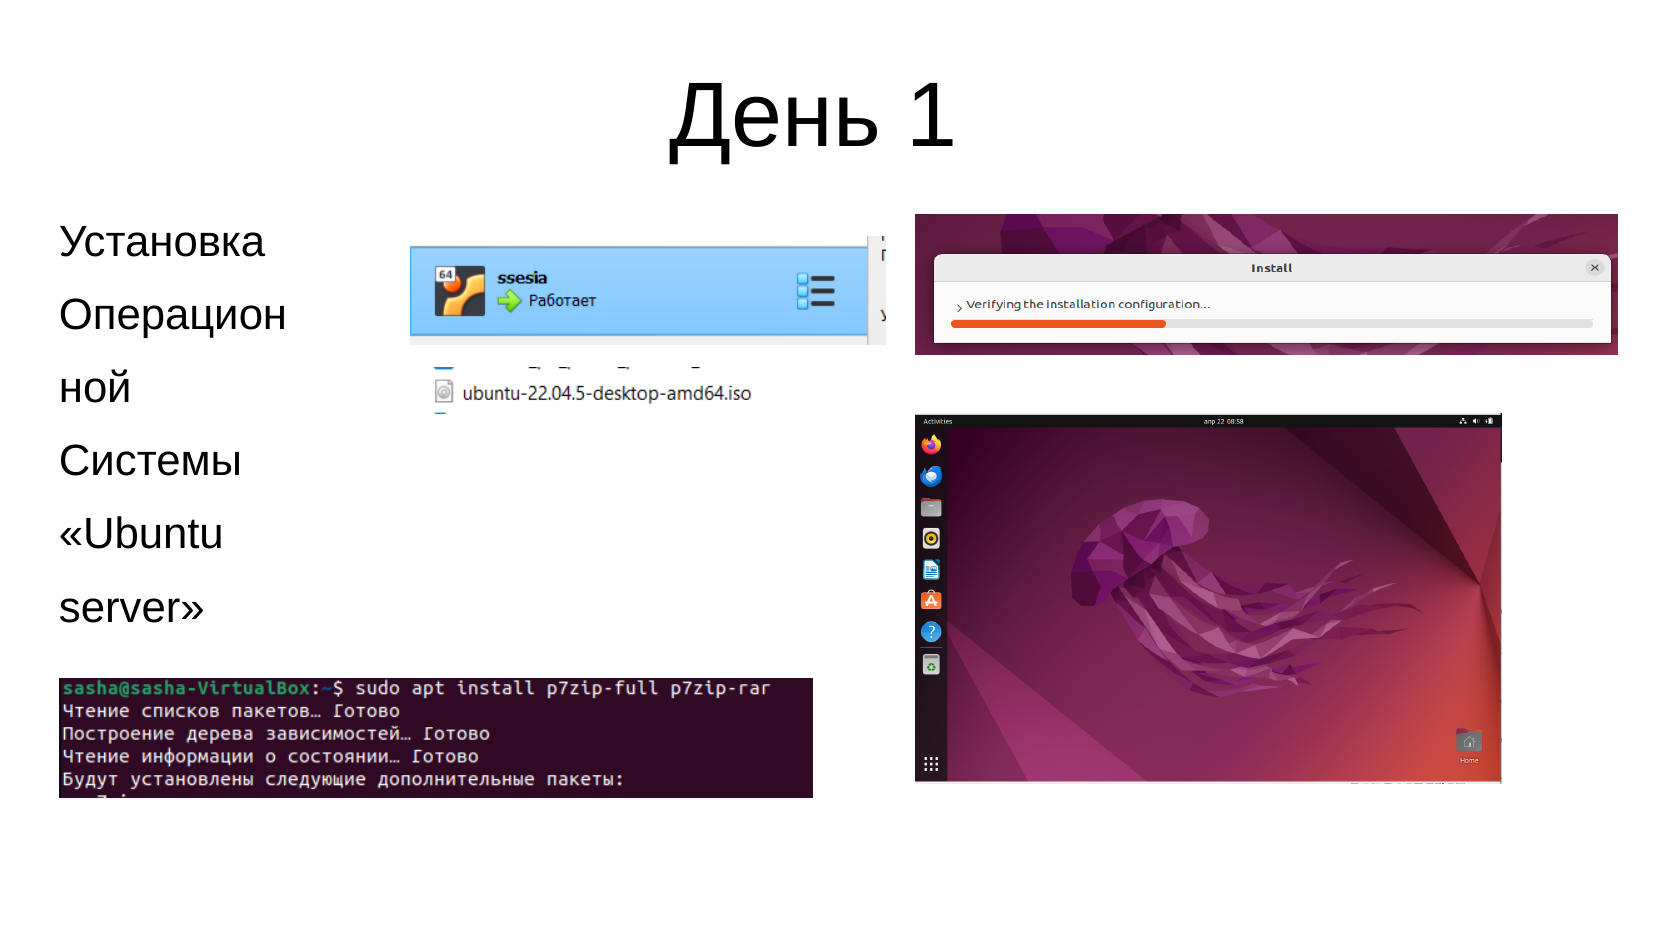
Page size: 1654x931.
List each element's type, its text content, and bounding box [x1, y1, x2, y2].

title День 1 [82, 37, 1571, 193]
picture [915, 413, 1502, 784]
picture [414, 367, 768, 414]
list Установка Операционной Системы «Ubuntu server» [59, 192, 302, 678]
picture [59, 678, 813, 798]
picture [410, 236, 886, 345]
picture [915, 214, 1618, 355]
